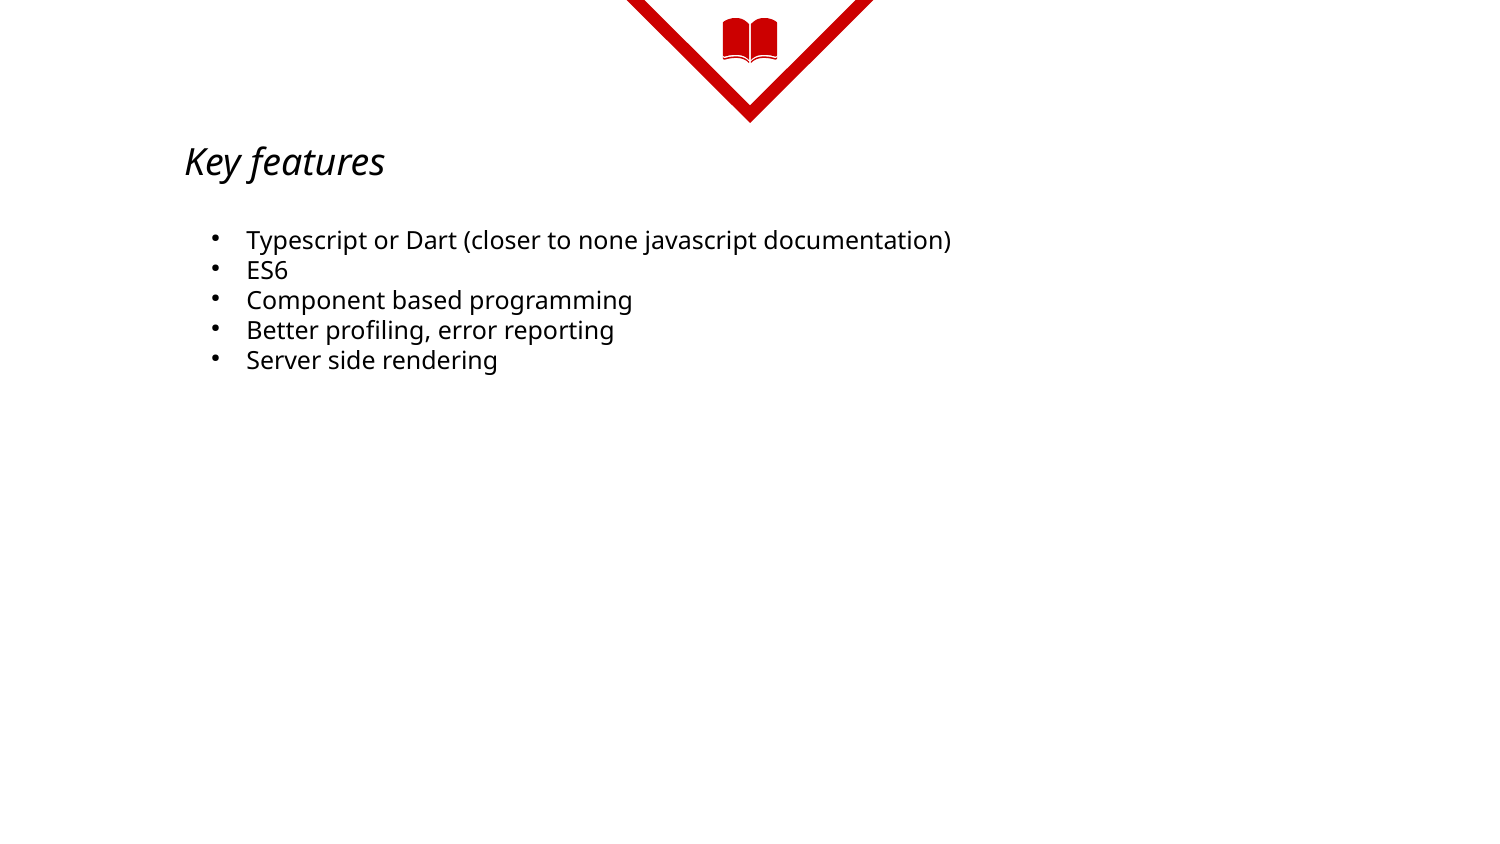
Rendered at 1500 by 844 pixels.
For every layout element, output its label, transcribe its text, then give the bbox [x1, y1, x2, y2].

title Key features [169, 123, 1331, 212]
list Typescript or Dart (closer to none javascript documentation) ES6 Component based programming Better profiling, error reporting Server side rendering [195, 209, 1304, 345]
text_box [722, 18, 778, 64]
